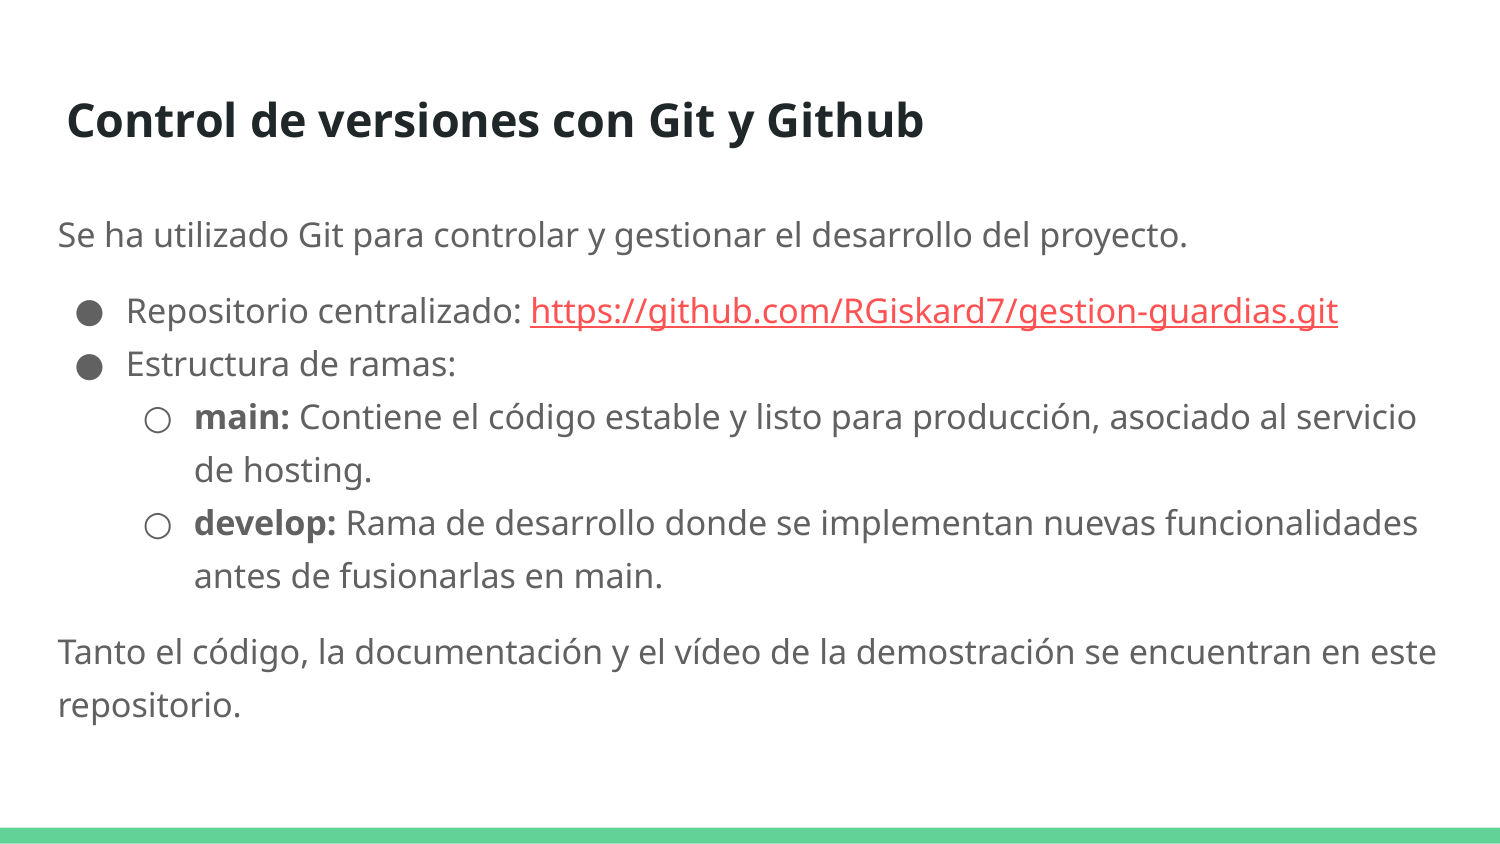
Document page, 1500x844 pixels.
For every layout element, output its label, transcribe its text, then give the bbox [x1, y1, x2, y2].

title Control de versiones con Git y Github [51, 72, 1449, 167]
list Se ha utilizado Git para controlar y gestionar el desarrollo del proyecto. Repositorio centralizado: https://github.com/RGiskard7/gestion-guardias.git Estructura de ramas: main: Contiene el código estable y listo para producción, asociado al servicio de hosting. develop: Rama de desarrollo donde se implementan nuevas funcionalidades antes de fusionarlas en main. Tanto el código, la documentación y el vídeo de la demostración se encuentran en este repositorio. [42, 189, 1465, 750]
